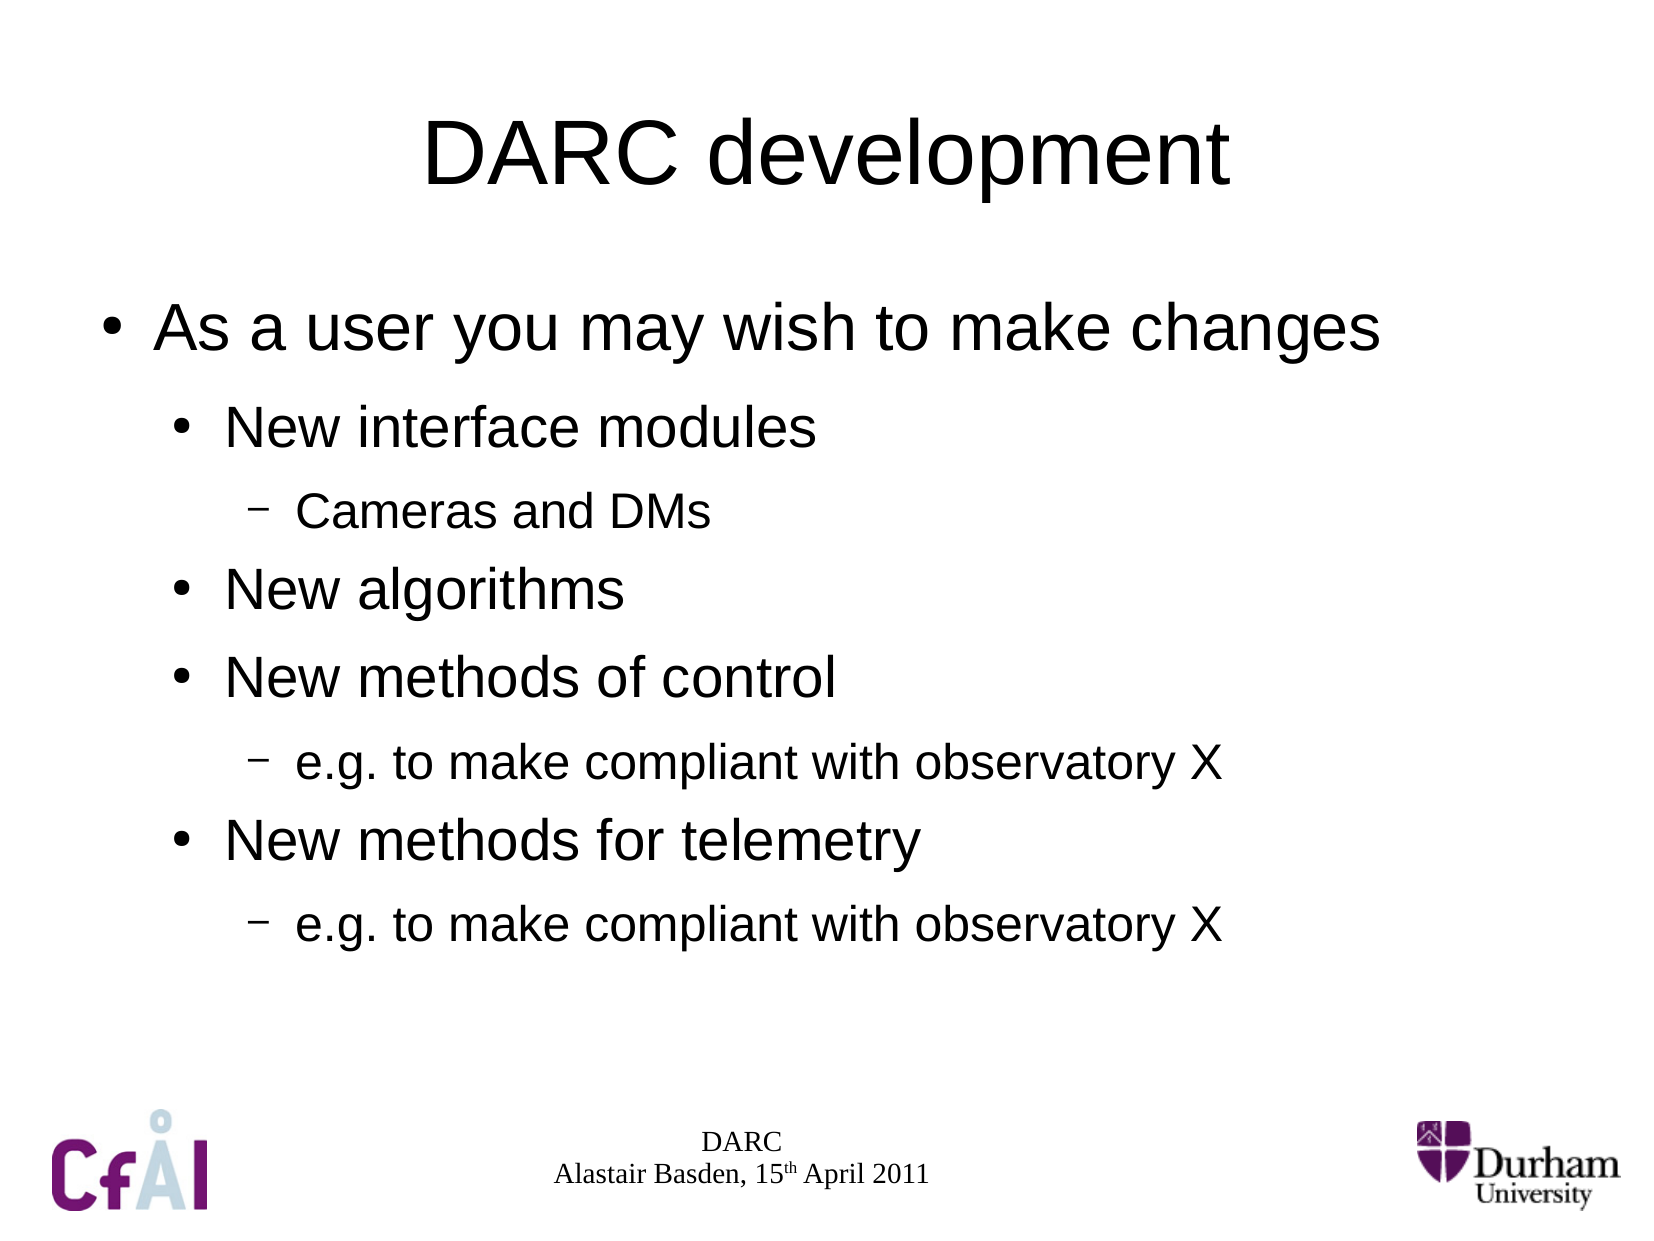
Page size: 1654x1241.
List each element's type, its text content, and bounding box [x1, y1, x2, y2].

picture [1417, 1121, 1621, 1211]
list As a user you may wish to make changes New interface modules Cameras and DMs New algorithms New methods of control e.g. to make compliant with observatory X New methods for telemetry e.g. to make compliant with observatory X [82, 290, 1571, 1109]
picture [52, 1109, 207, 1211]
title DARC development [82, 56, 1571, 250]
